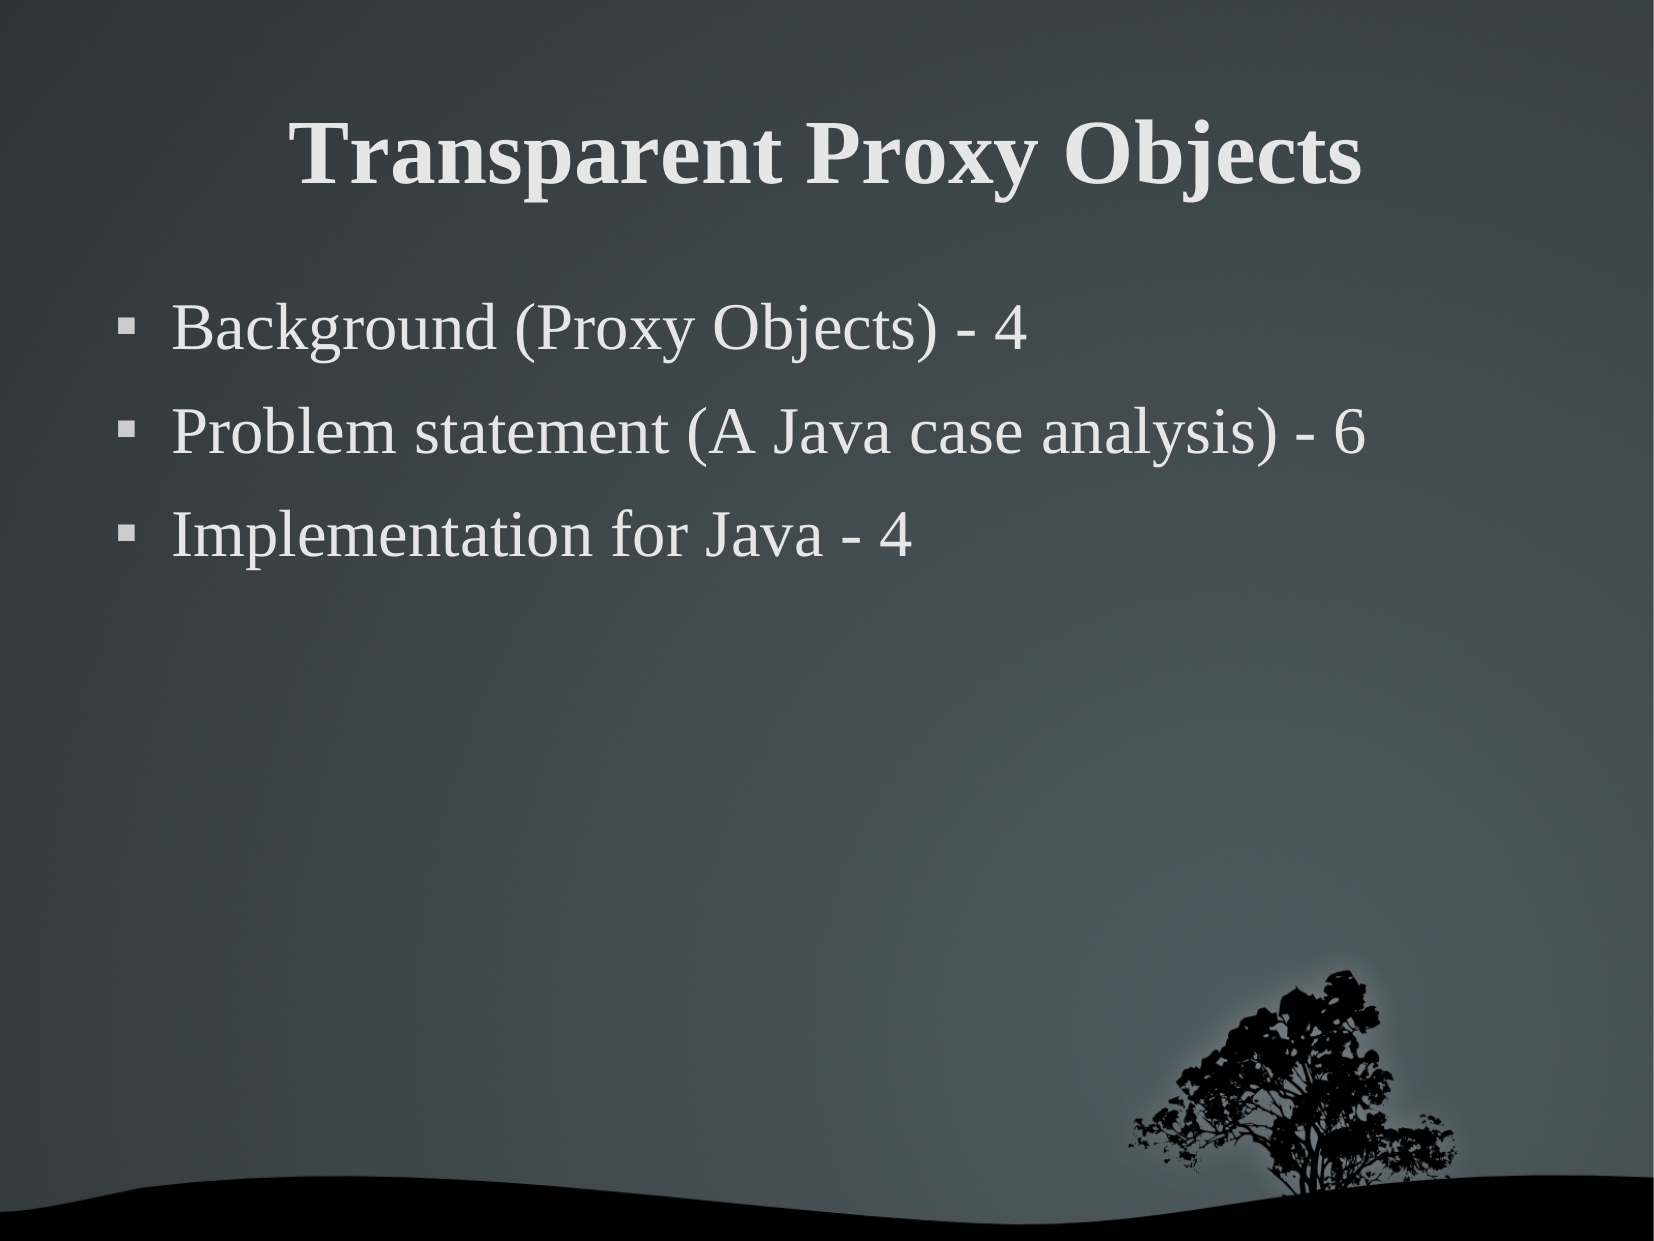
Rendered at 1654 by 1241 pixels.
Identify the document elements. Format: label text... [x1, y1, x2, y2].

picture [0, 0, 1654, 1241]
title Transparent Proxy Objects [82, 49, 1571, 257]
list Background (Proxy Objects) - 4 Problem statement (A Java case analysis) - 6 Implementation for Java - 4 [82, 290, 1571, 1109]
